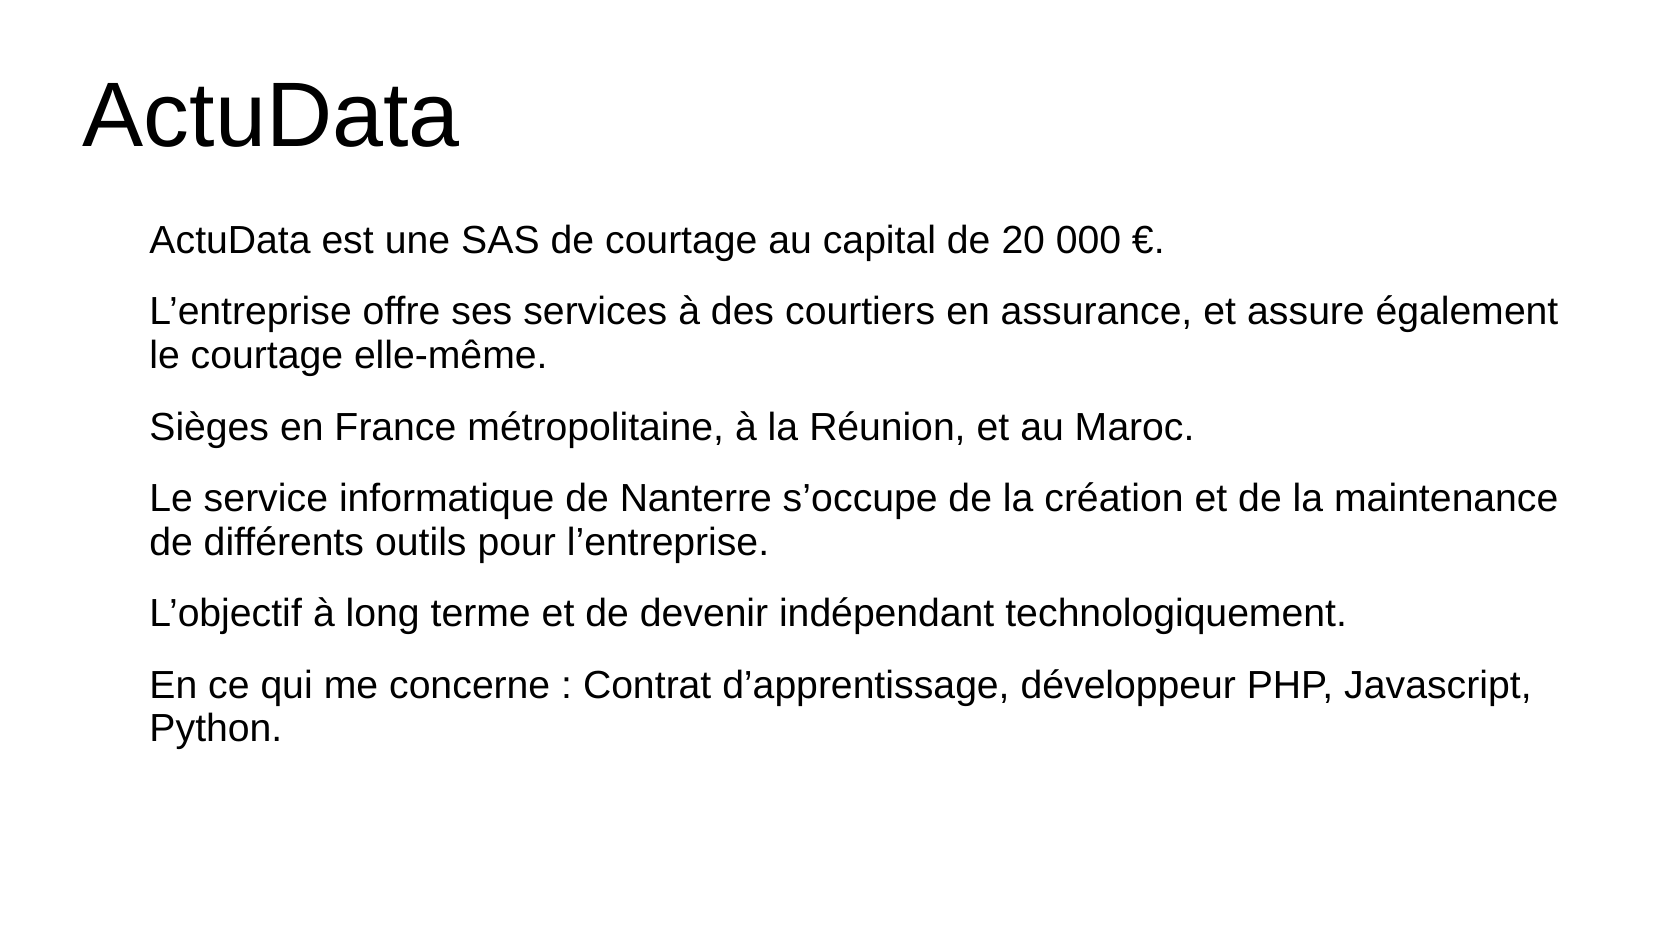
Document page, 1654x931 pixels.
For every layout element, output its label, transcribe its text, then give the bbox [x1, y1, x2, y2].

list ActuData est une SAS de courtage au capital de 20 000 €. L’entreprise offre ses services à des courtiers en assurance, et assure également le courtage elle-même. Sièges en France métropolitaine, à la Réunion, et au Maroc. Le service informatique de Nanterre s’occupe de la création et de la maintenance de différents outils pour l’entreprise. L’objectif à long terme et de devenir indépendant technologiquement. En ce qui me concerne : Contrat d’apprentissage, développeur PHP, Javascript, Python. [82, 217, 1571, 758]
title ActuData [82, 37, 1571, 193]
